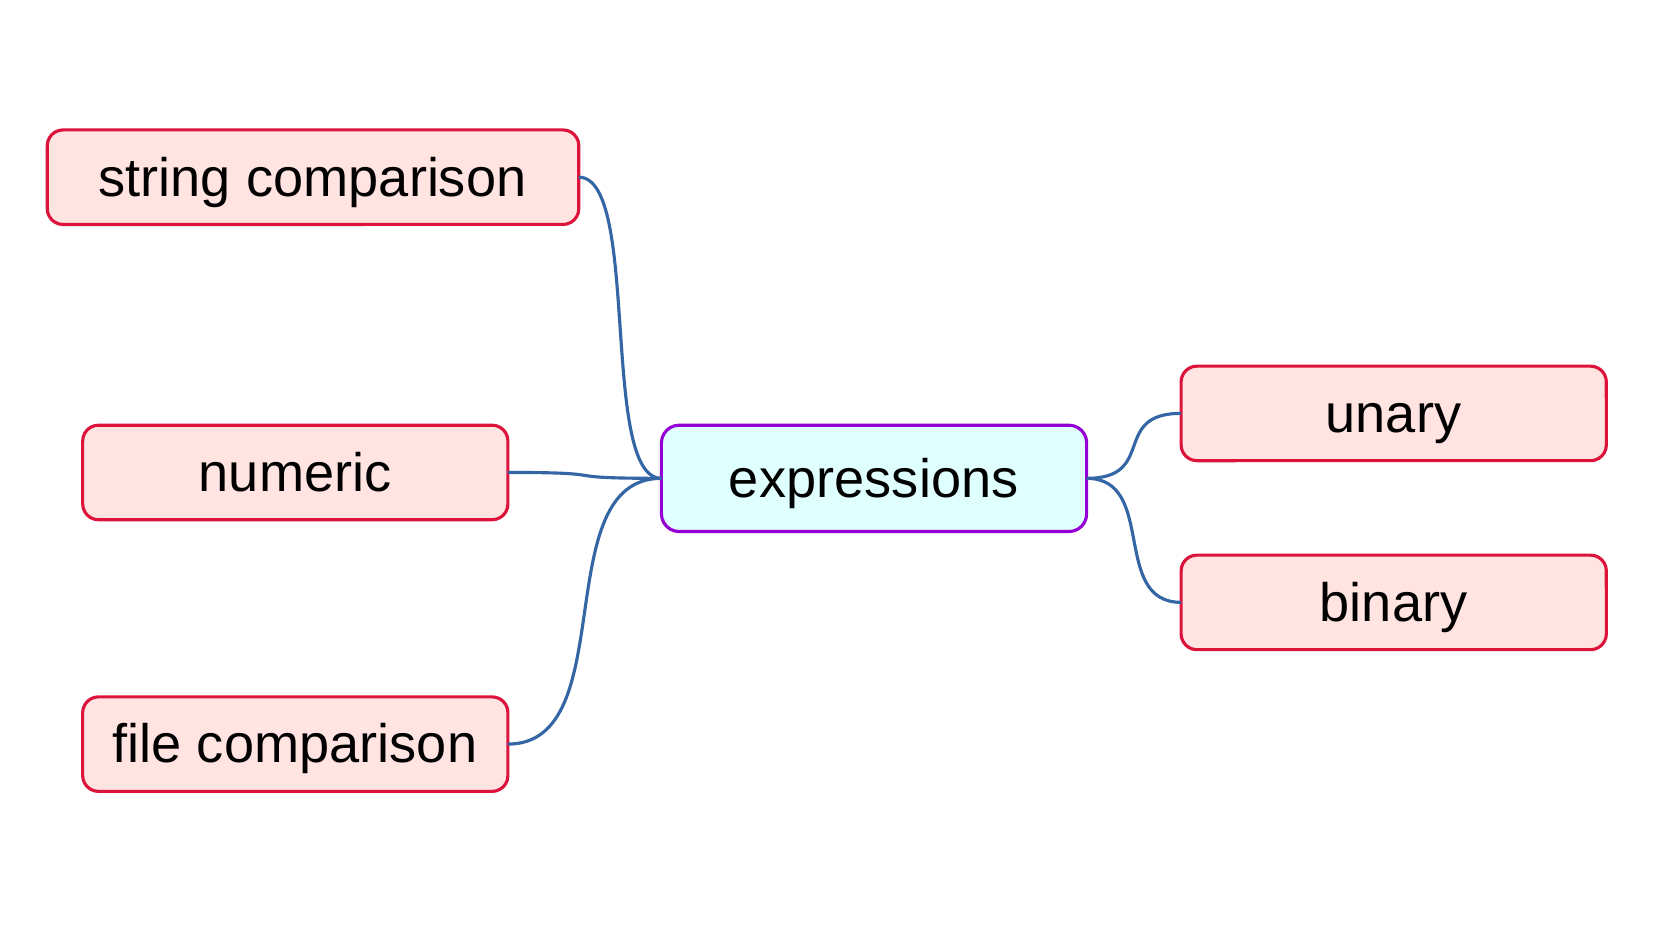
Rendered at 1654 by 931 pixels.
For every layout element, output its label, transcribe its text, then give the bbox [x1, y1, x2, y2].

text_box numeric [82, 425, 508, 520]
text_box unary [1181, 366, 1607, 461]
text_box expressions [661, 425, 1087, 532]
text_box string comparison [47, 129, 579, 225]
text_box file comparison [82, 696, 508, 792]
text_box binary [1181, 555, 1607, 650]
